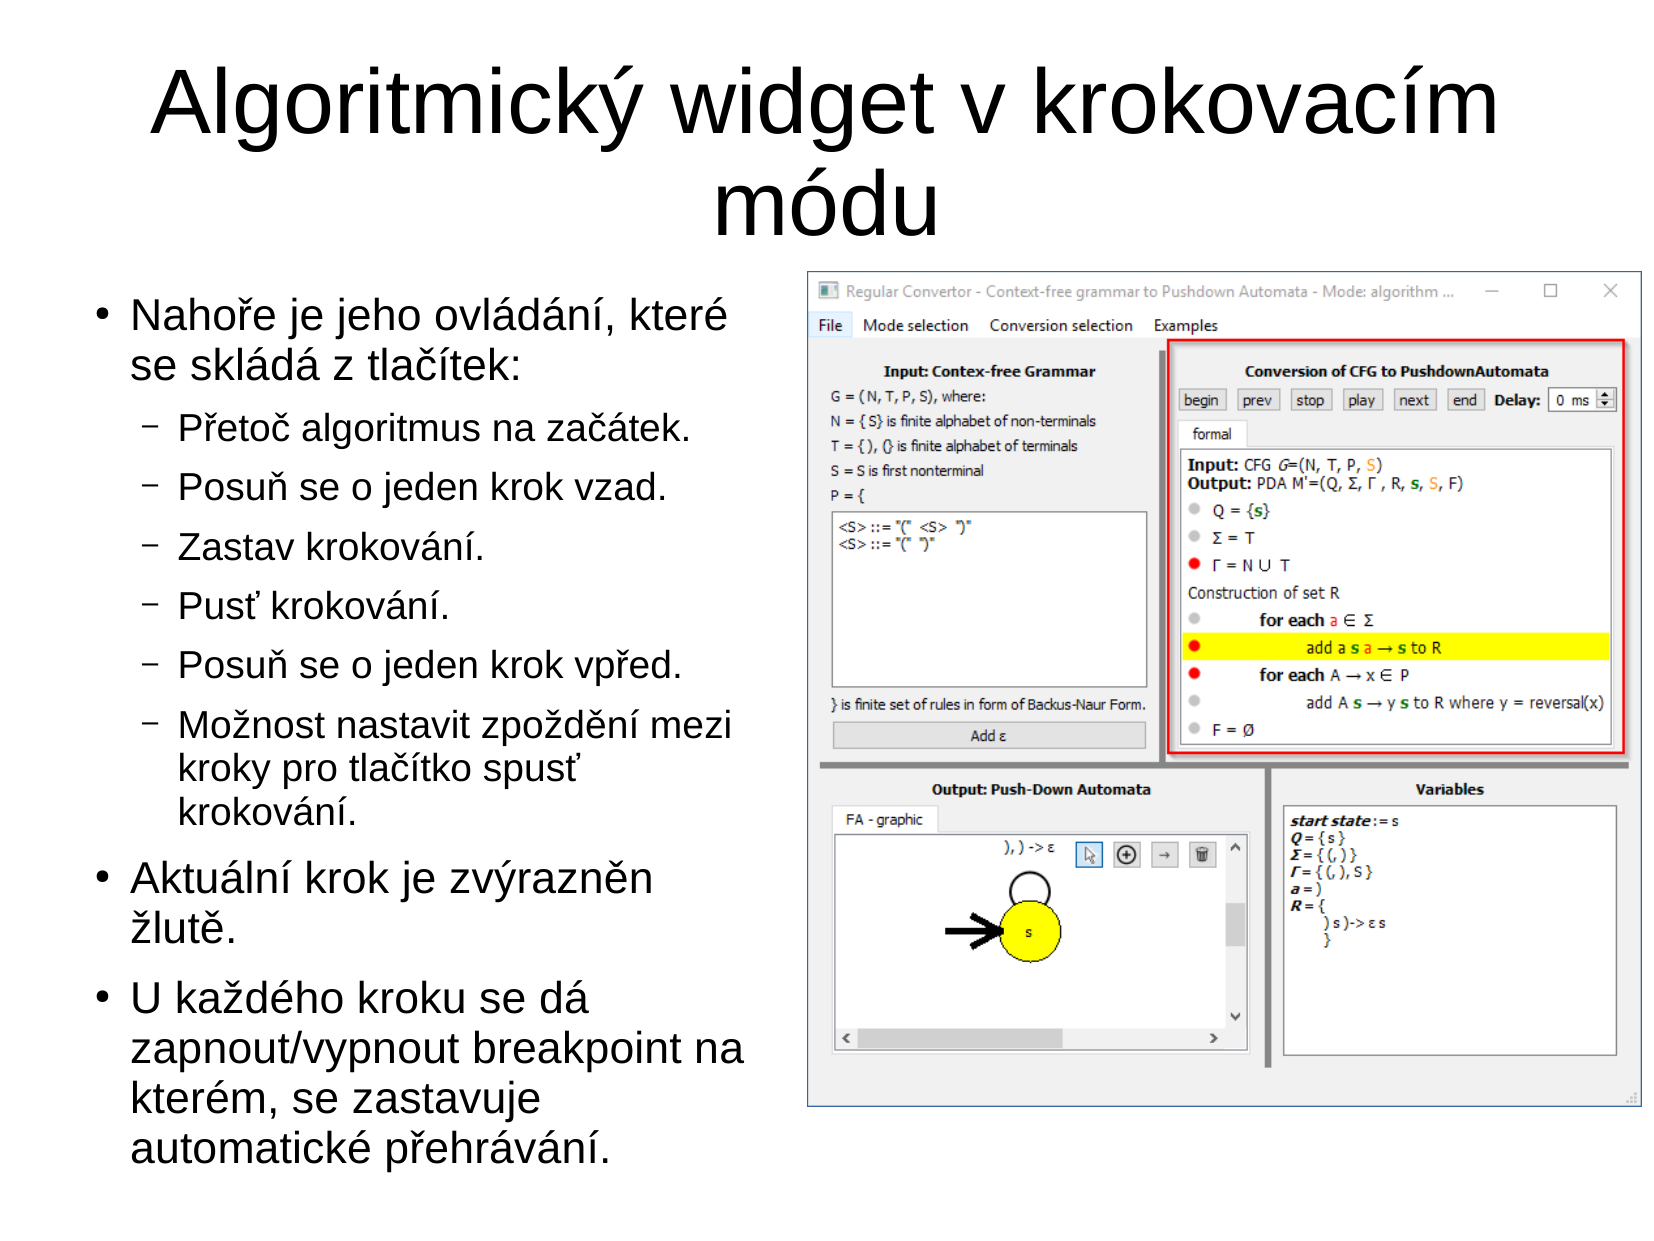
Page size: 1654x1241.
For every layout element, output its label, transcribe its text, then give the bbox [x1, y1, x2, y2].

title Algoritmický widget v krokovacím módu [82, 49, 1571, 257]
list Nahoře je jeho ovládání, které se skládá z tlačítek: Přetoč algoritmus na začátek. Posuň se o jeden krok vzad. Zastav krokování. Pusť krokování. Posuň se o jeden krok vpřed. Možnost nastavit zpoždění mezi kroky pro tlačítko spusť krokování. Aktuální krok je zvýrazněn žlutě. U každého kroku se dá zapnout/vypnout breakpoint na kterém, se zastavuje automatické přehrávání. [82, 290, 756, 1182]
picture [807, 271, 1642, 1107]
